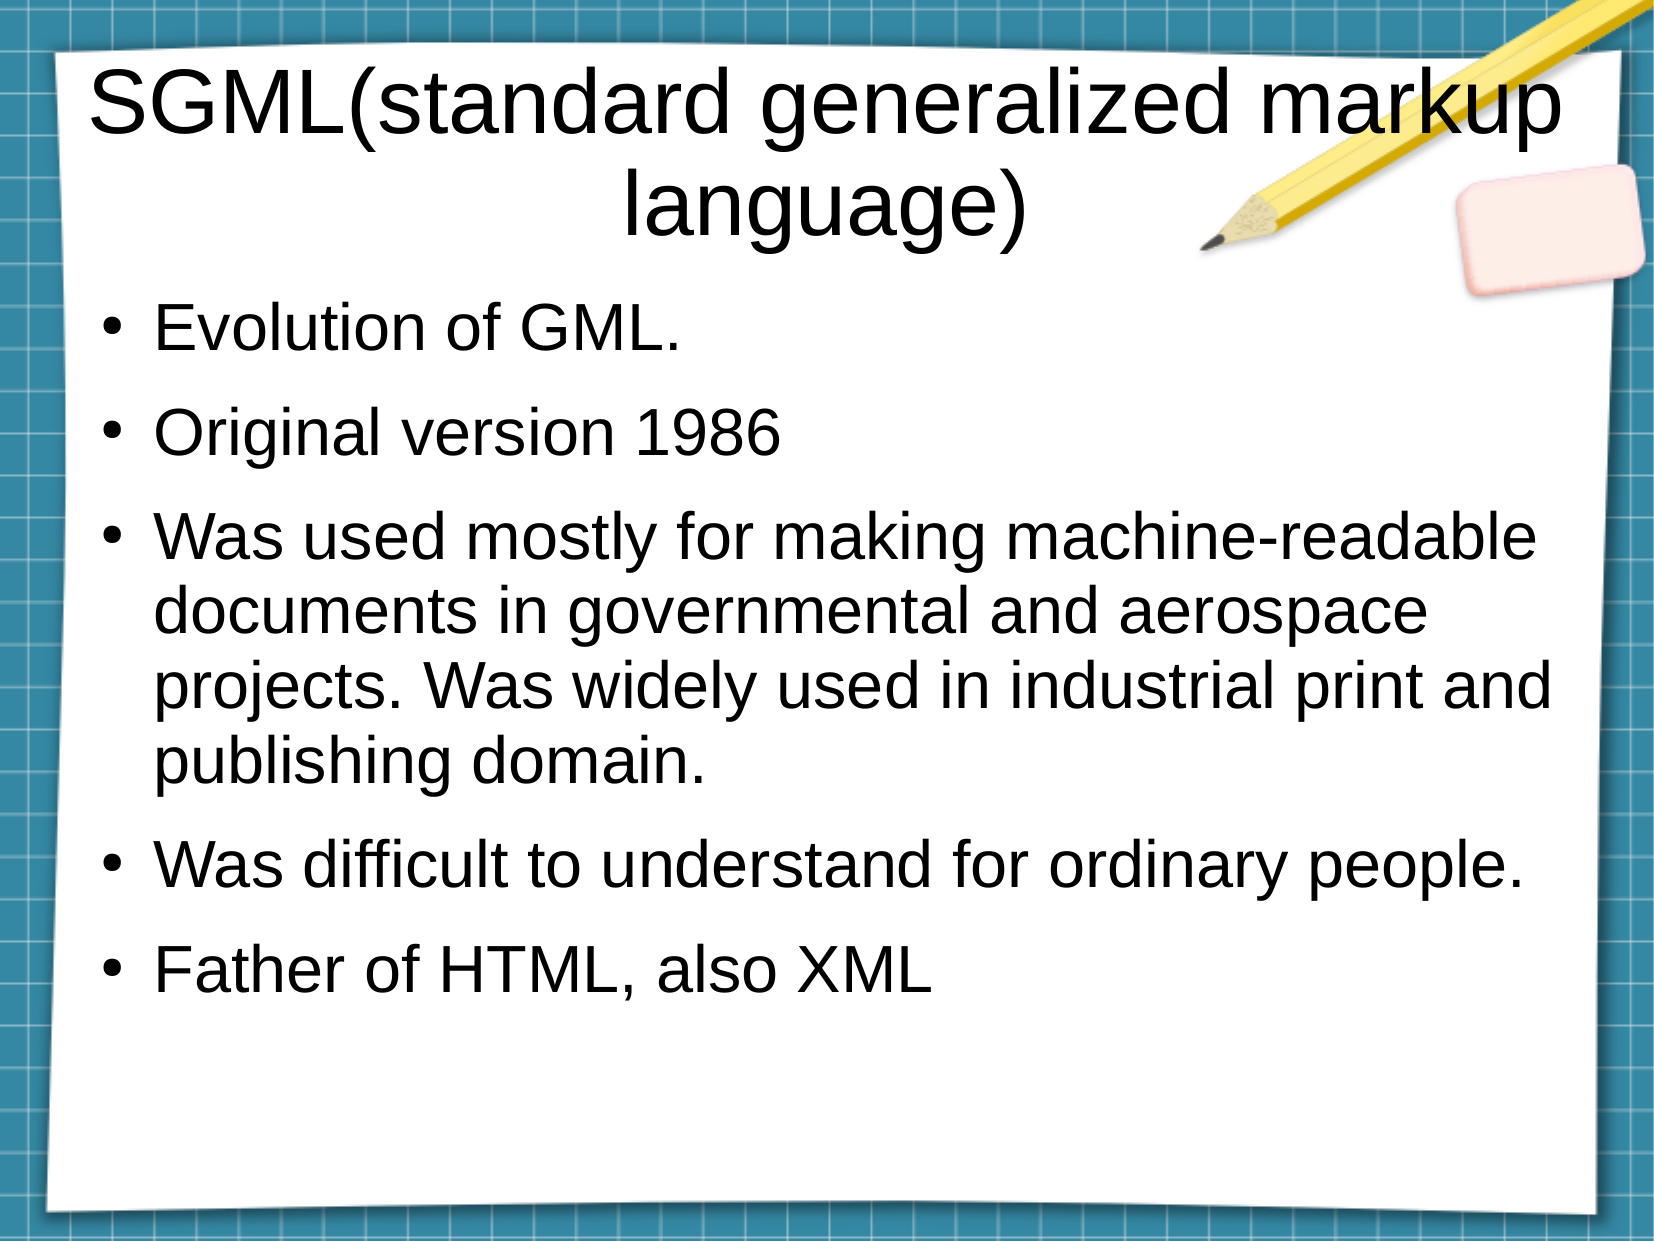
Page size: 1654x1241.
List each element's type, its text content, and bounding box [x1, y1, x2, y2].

picture [0, 0, 1654, 1241]
list Evolution of GML. Original version 1986 Was used mostly for making machine-readable documents in governmental and aerospace projects. Was widely used in industrial print and publishing domain. Was difficult to understand for ordinary people. Father of HTML, also XML [82, 290, 1571, 1010]
title SGML(standard generalized markup language) [82, 49, 1571, 257]
